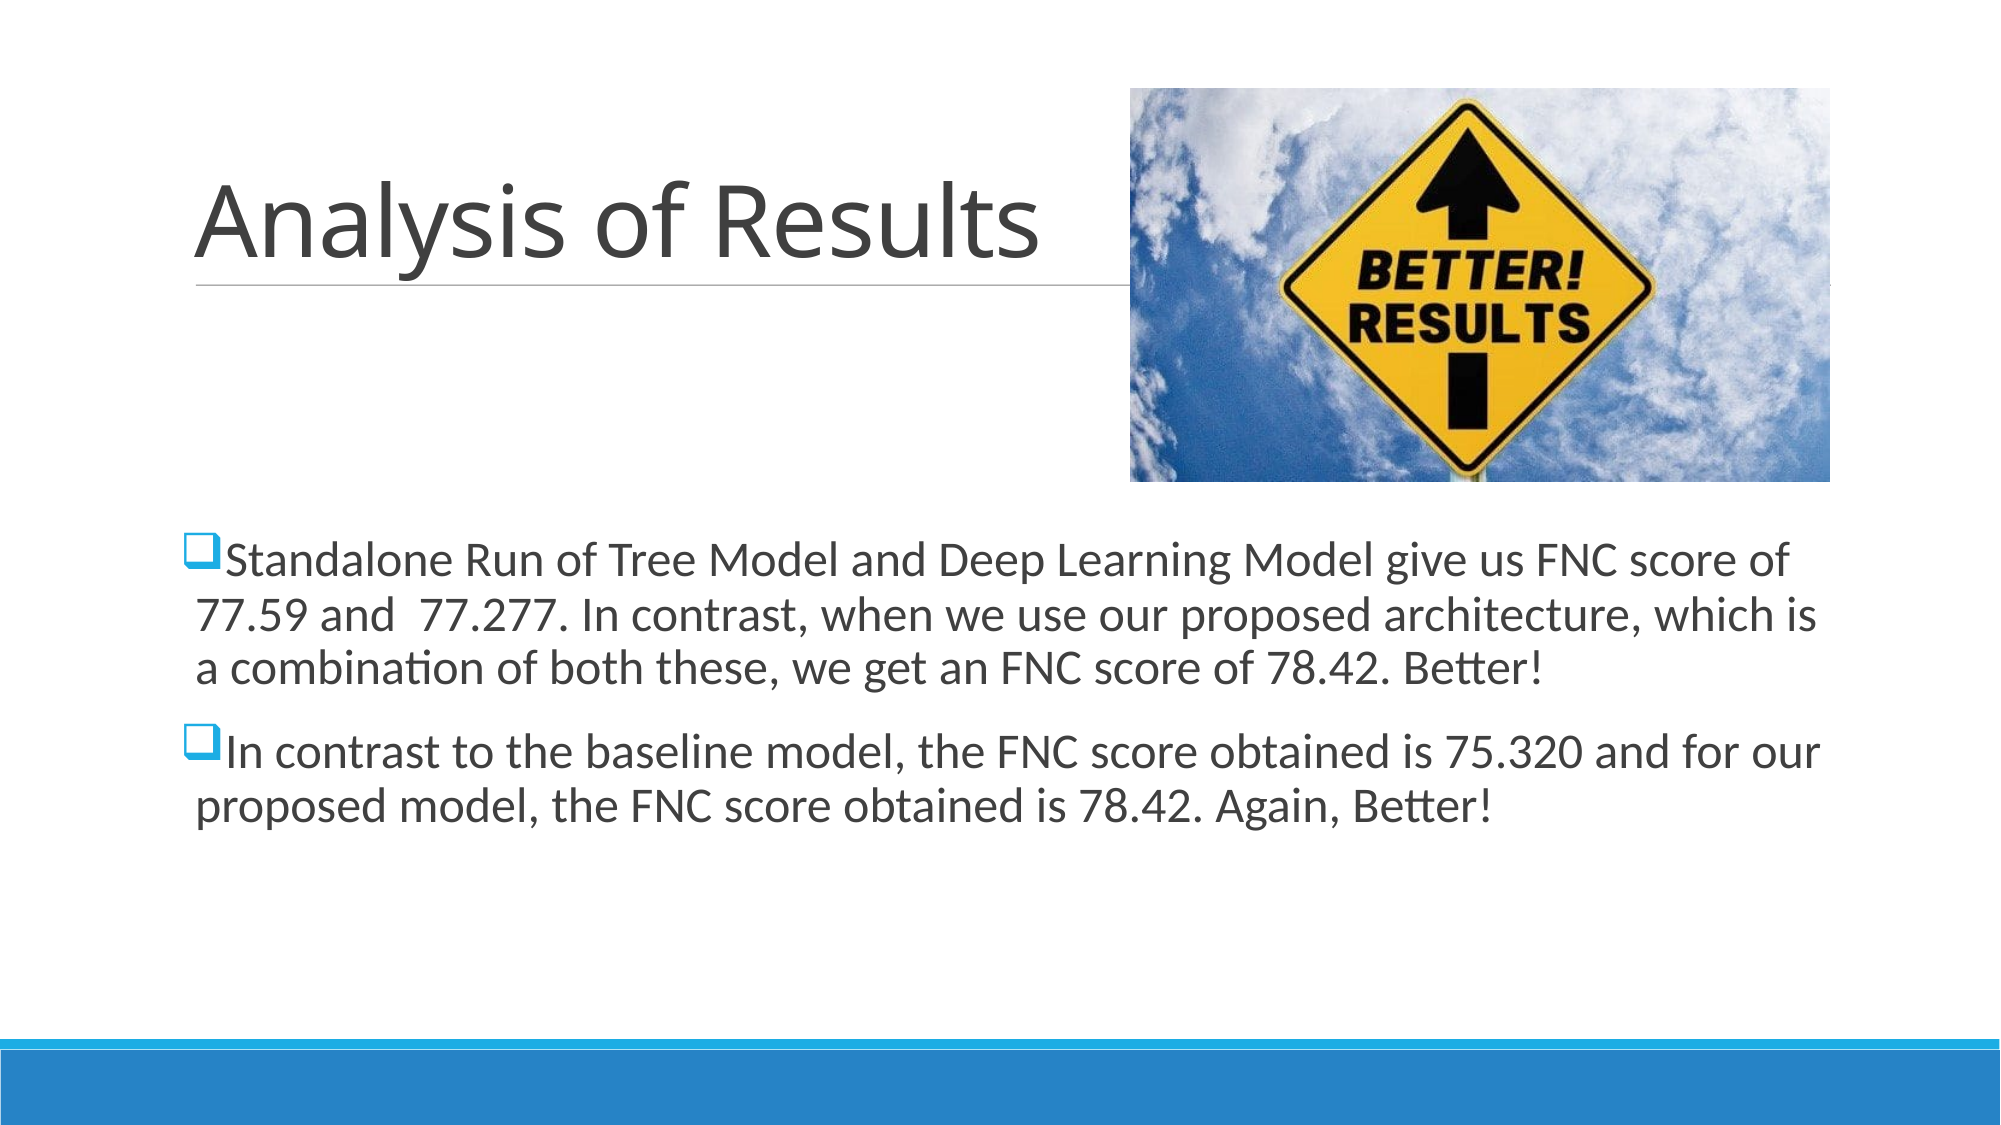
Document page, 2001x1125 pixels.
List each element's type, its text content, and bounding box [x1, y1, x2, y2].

text_box Standalone Run of Tree Model and Deep Learning Model give us FNC score of 77.59 and 77.277. In contrast, when we use our proposed architecture, which is a combination of both these, we get an FNC score of 78.42. Better! In contrast to the baseline model, the FNC score obtained is 75.320 and for our proposed model, the FNC score obtained is 78.42. Again, Better! [180, 526, 1830, 885]
text_box Analysis of Results [180, 47, 1830, 285]
picture [1130, 88, 1830, 482]
